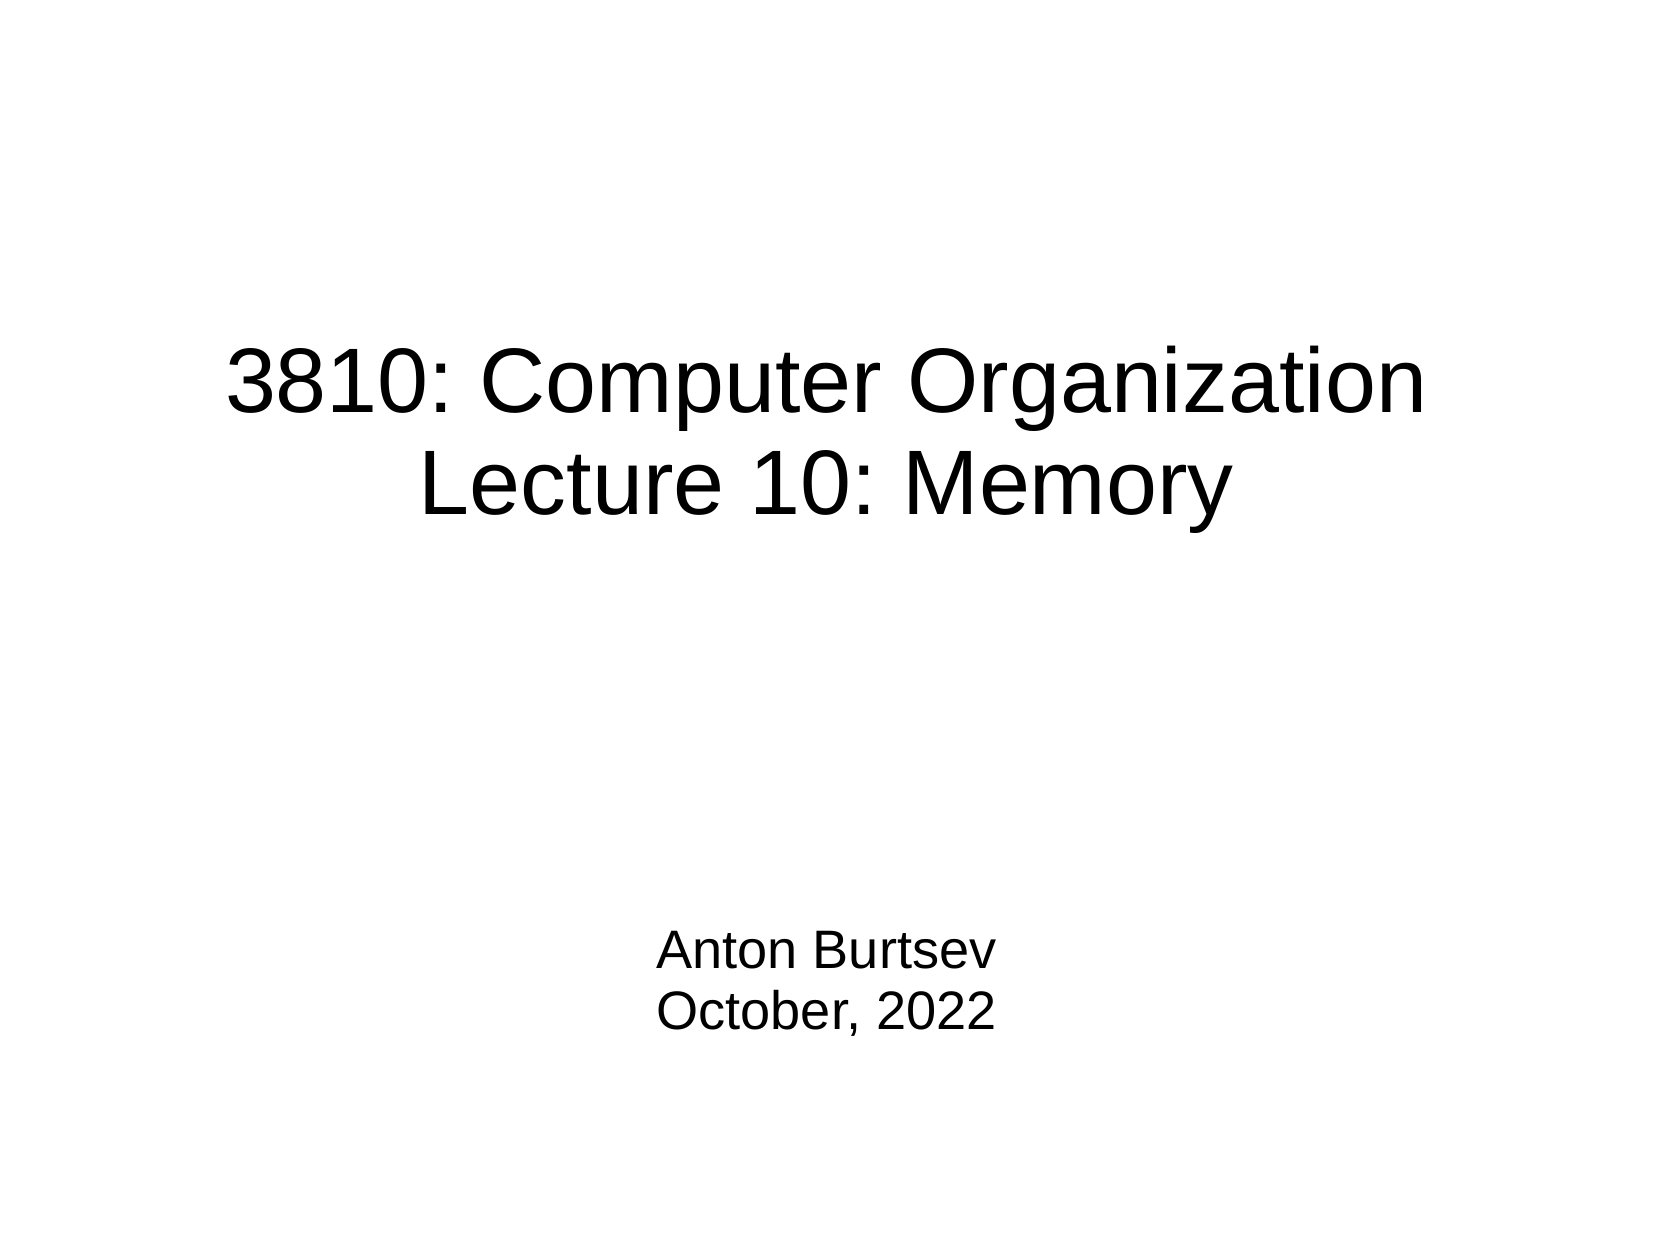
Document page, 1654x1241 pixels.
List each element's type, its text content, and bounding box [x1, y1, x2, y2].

title 3810: Computer Organization Lecture 10: Memory [82, 113, 1571, 637]
subtitle Anton Burtsev October, 2022 [82, 637, 1571, 1109]
